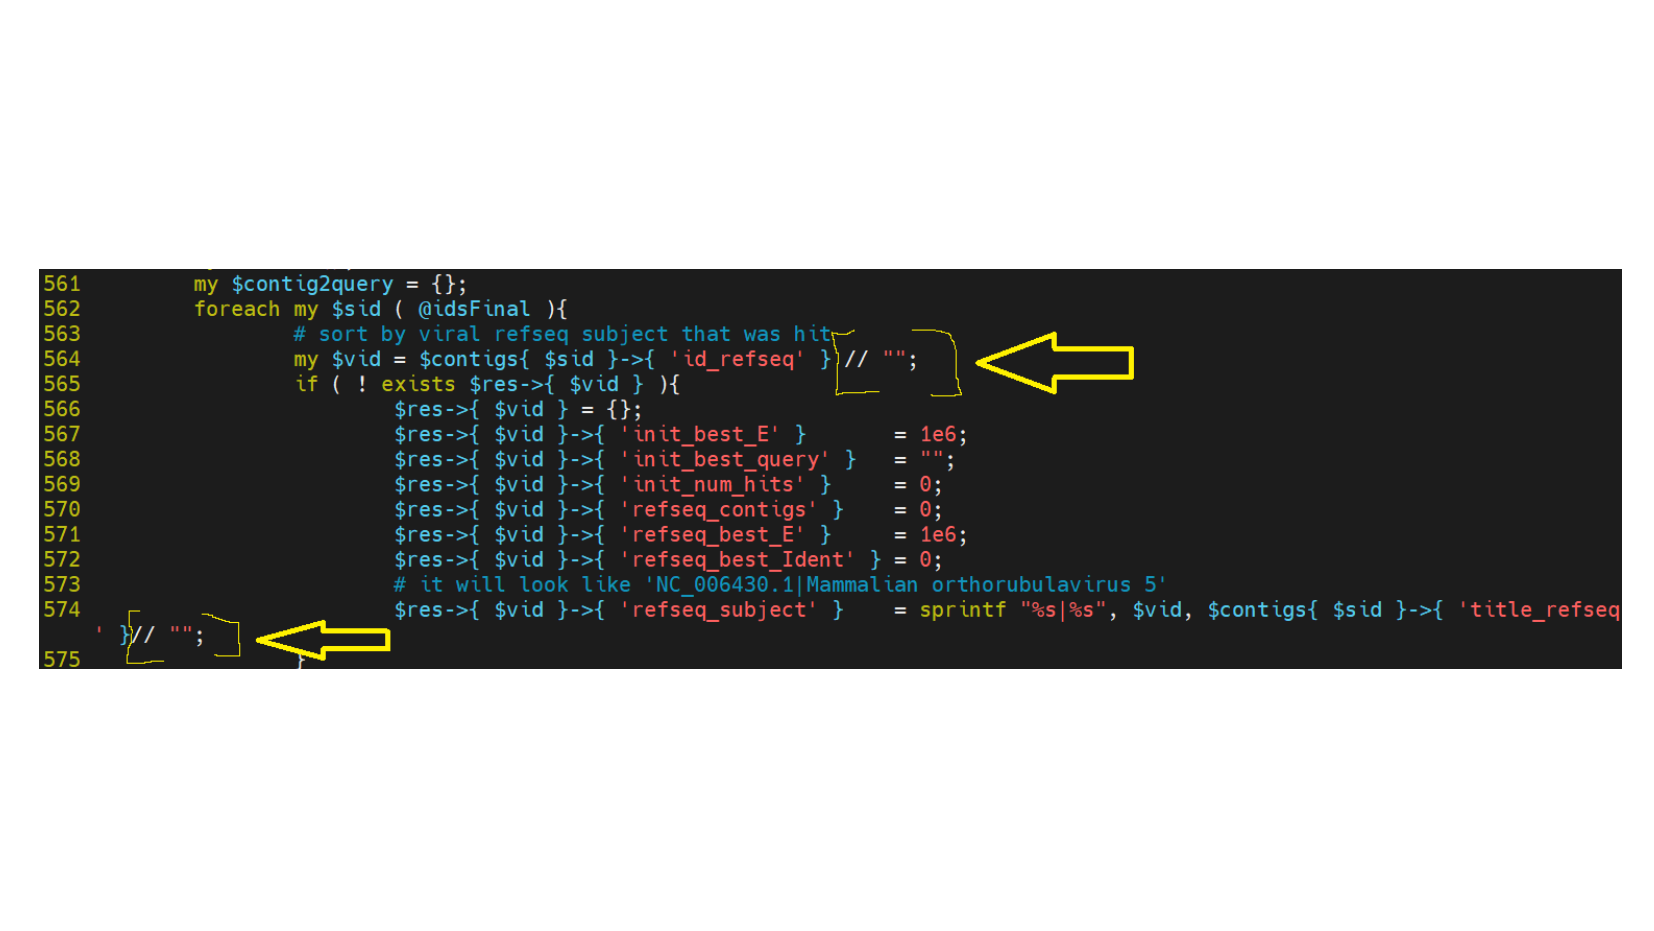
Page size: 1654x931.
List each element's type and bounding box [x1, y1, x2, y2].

picture [39, 269, 1622, 669]
